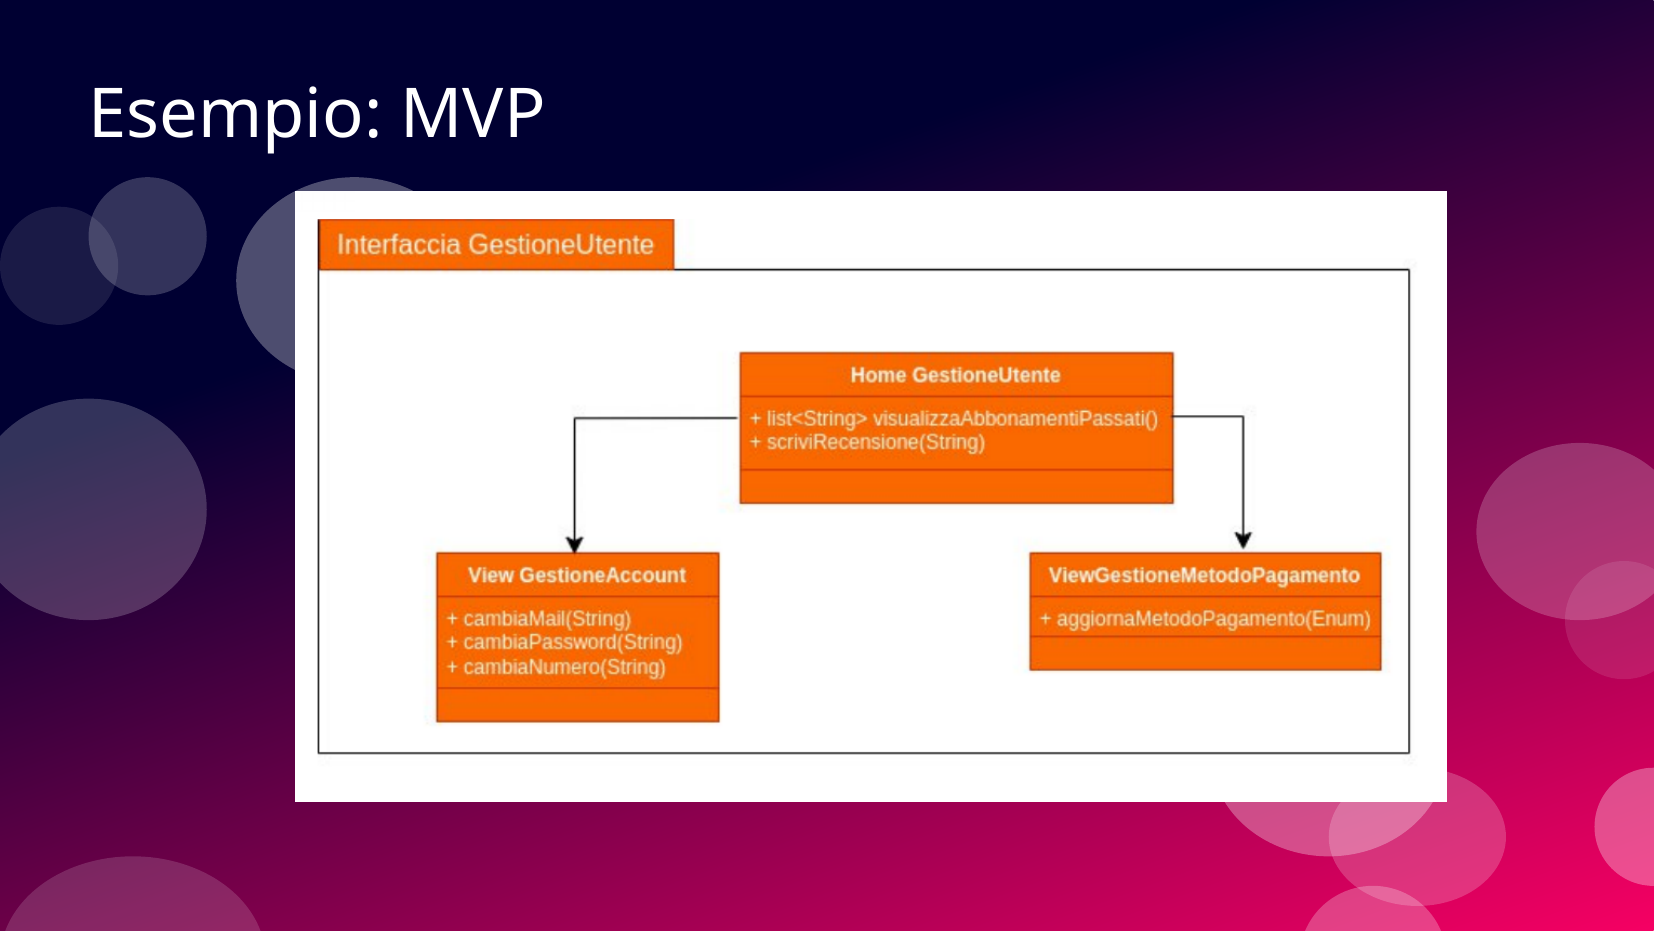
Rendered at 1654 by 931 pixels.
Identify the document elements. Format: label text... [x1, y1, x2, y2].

picture [295, 191, 1447, 802]
title Esempio: MVP [88, 29, 1565, 192]
